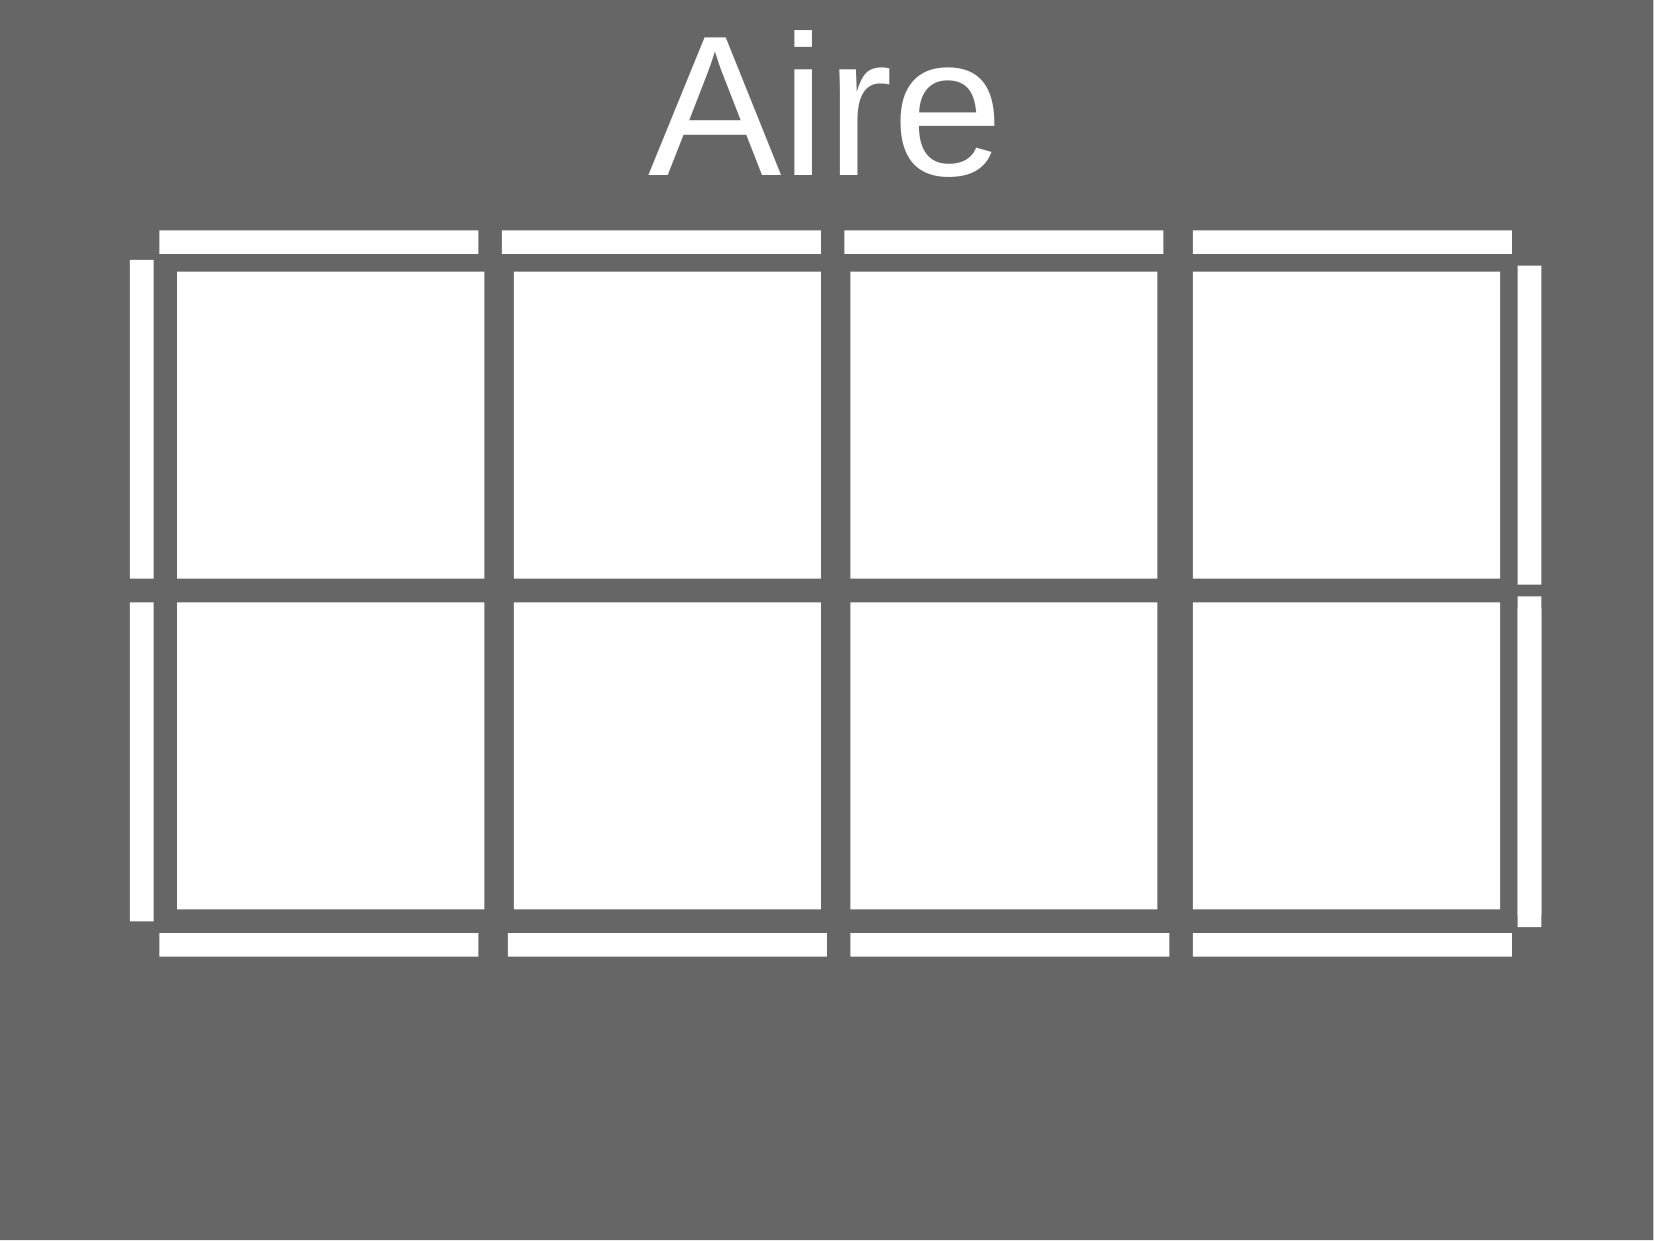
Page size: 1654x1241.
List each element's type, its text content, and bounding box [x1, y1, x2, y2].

title Aire [353, 0, 1300, 237]
text_box [0, 0, 1654, 1241]
